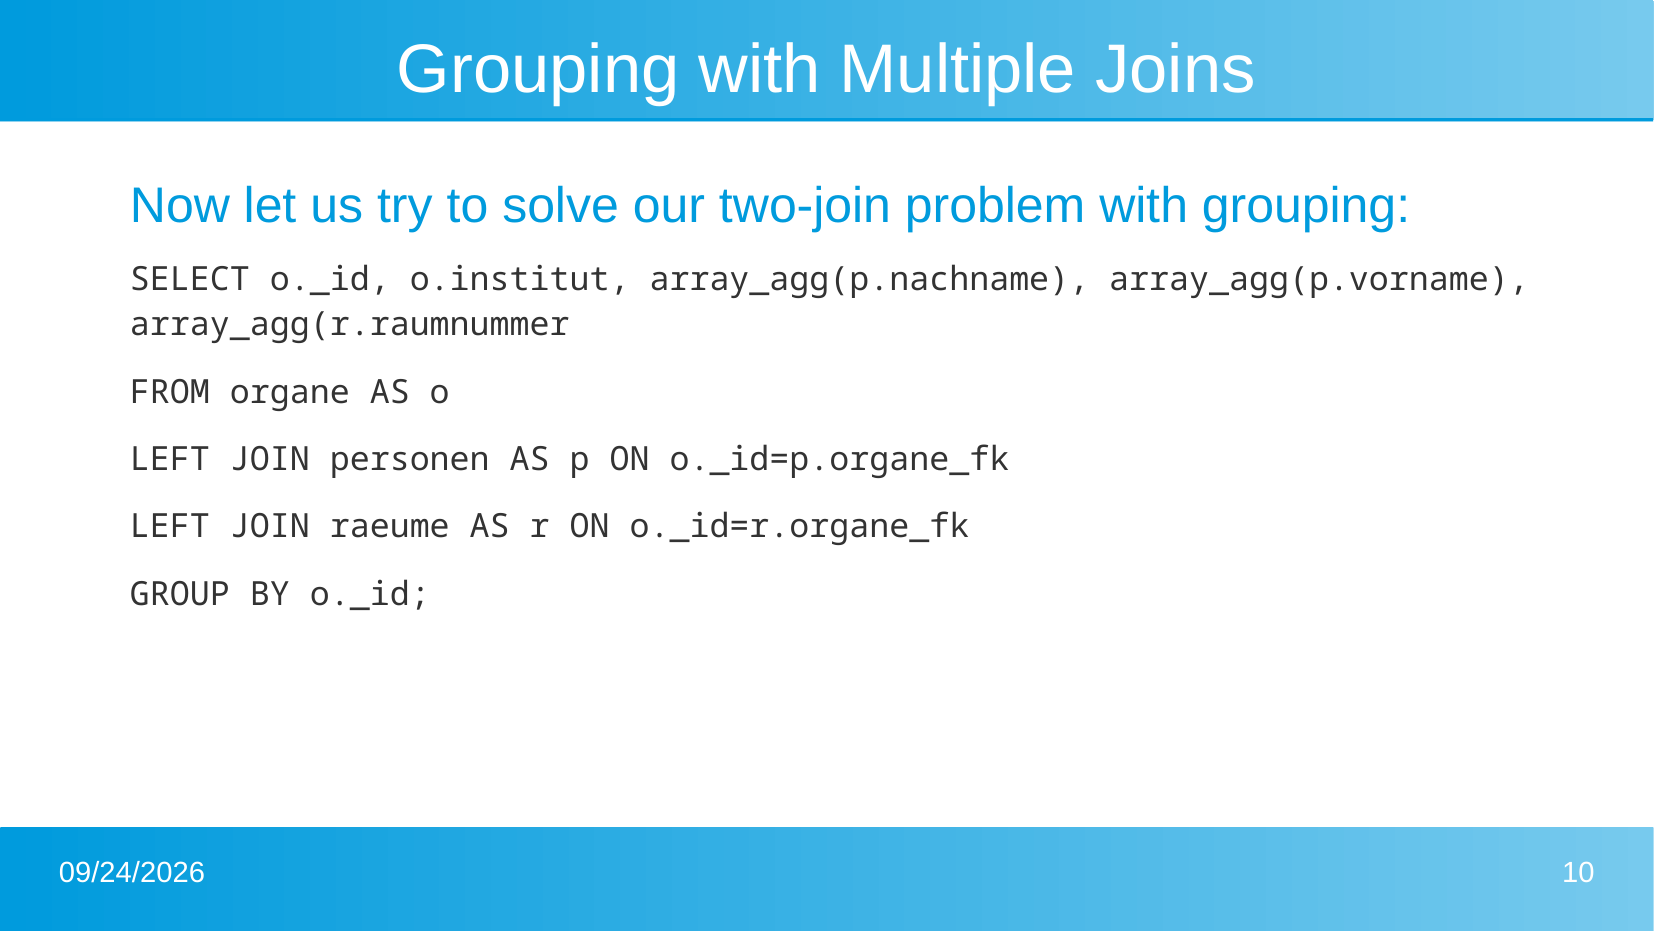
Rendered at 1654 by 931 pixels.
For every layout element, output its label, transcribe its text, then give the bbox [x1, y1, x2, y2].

list Now let us try to solve our two-join problem with grouping: SELECT o._id, o.institut, array_agg(p.nachname), array_agg(p.vorname), array_agg(r.raumnummer FROM organe AS o LEFT JOIN personen AS p ON o._id=p.organe_fk LEFT JOIN raeume AS r ON o._id=r.organe_fk GROUP BY o._id; [59, 177, 1595, 768]
title Grouping with Multiple Joins [59, 29, 1595, 108]
